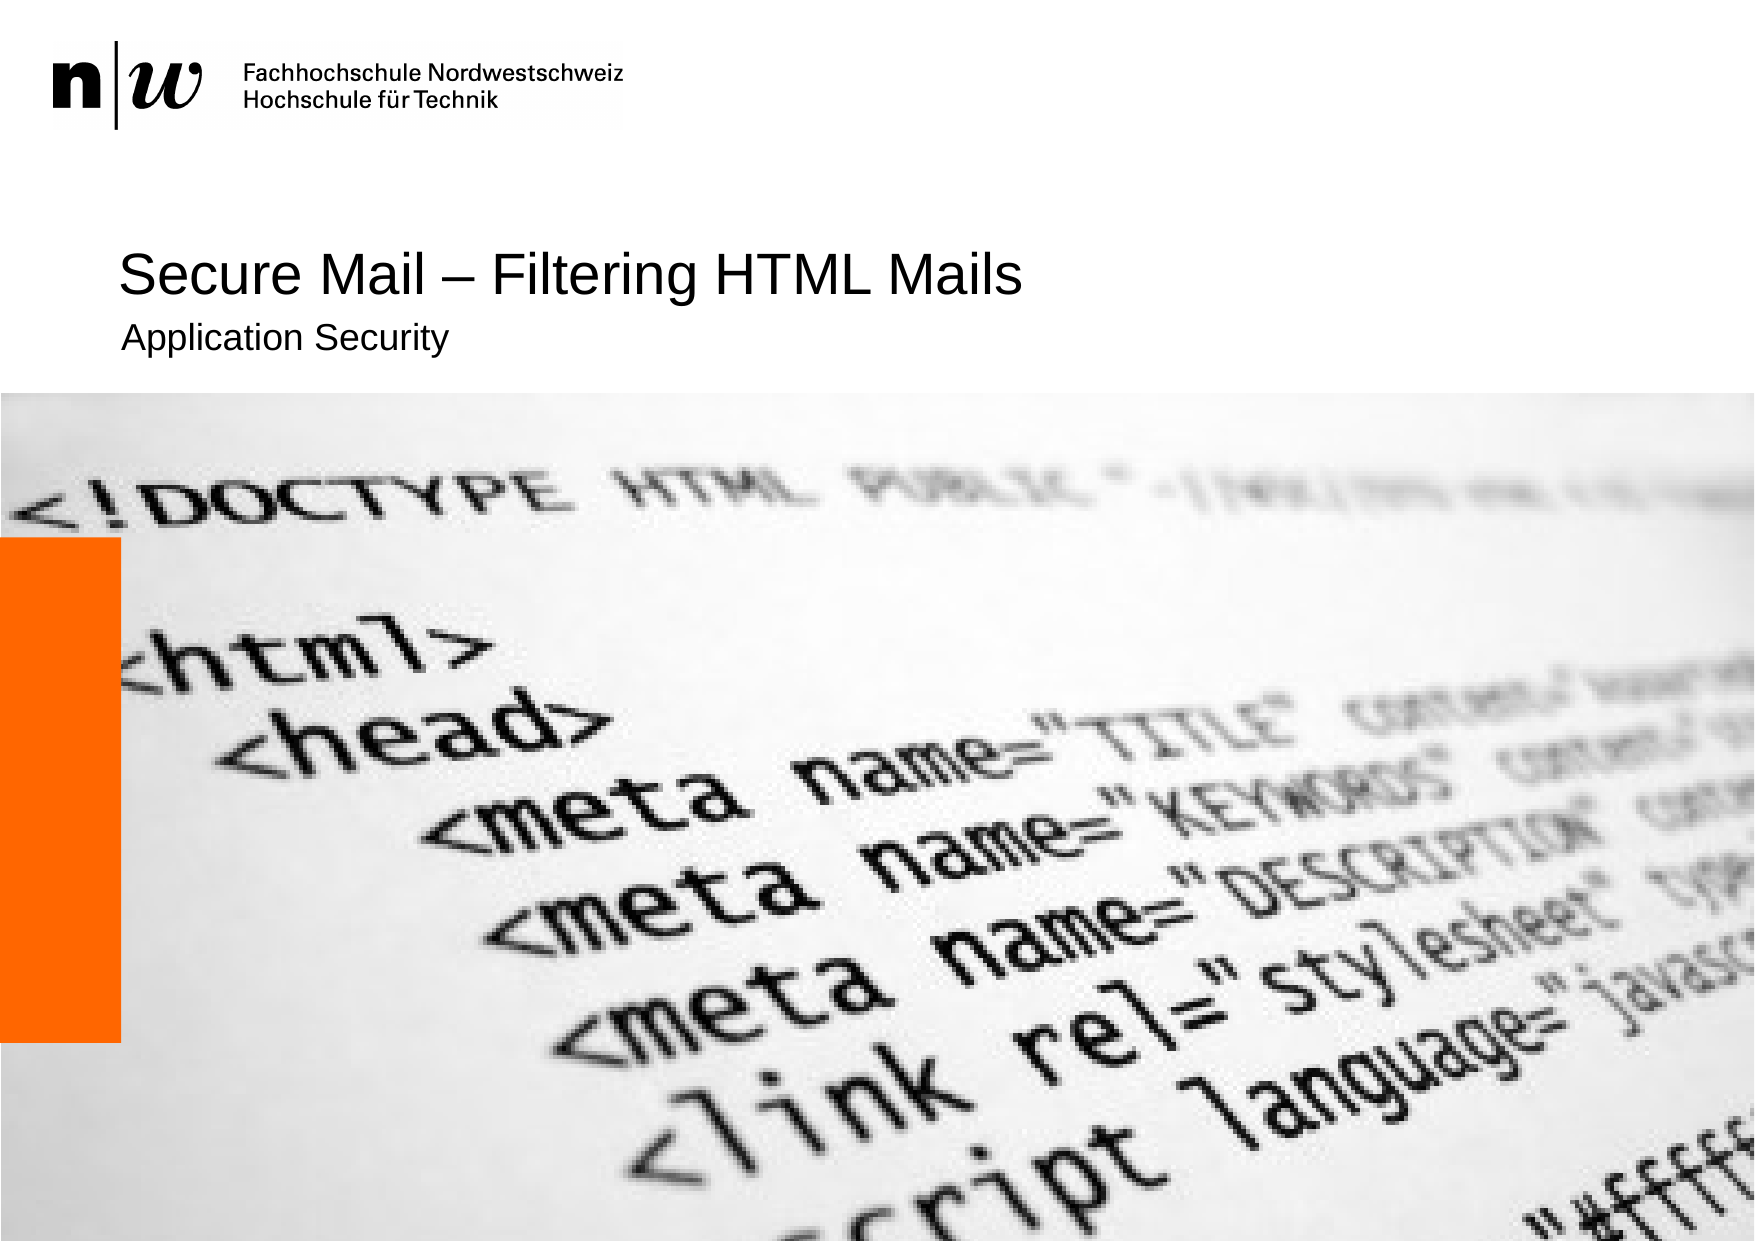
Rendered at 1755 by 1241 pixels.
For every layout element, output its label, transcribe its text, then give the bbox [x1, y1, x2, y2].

list [0, 537, 122, 1043]
picture [1, 393, 1755, 1241]
text_box Secure Mail – Filtering HTML Mails [118, 236, 1630, 320]
picture [53, 41, 623, 130]
text_box Application Security [121, 312, 1633, 360]
